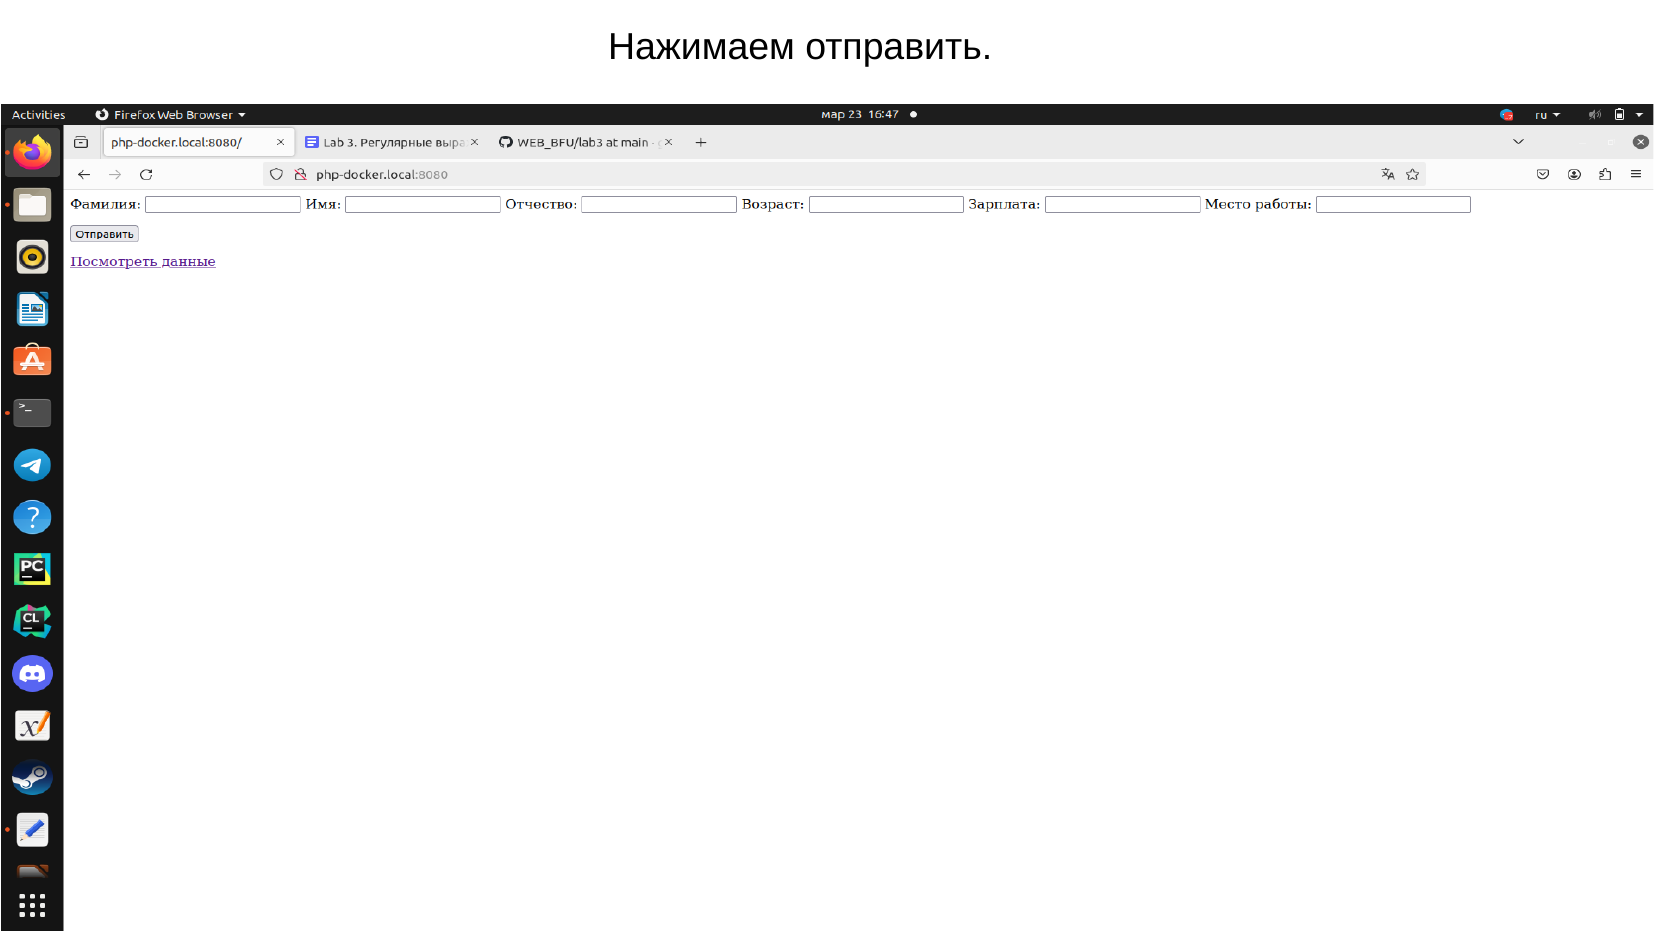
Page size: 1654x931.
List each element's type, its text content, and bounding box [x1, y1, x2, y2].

text_box Нажимаем отправить. [450, 18, 1141, 76]
picture [1, 104, 1654, 931]
